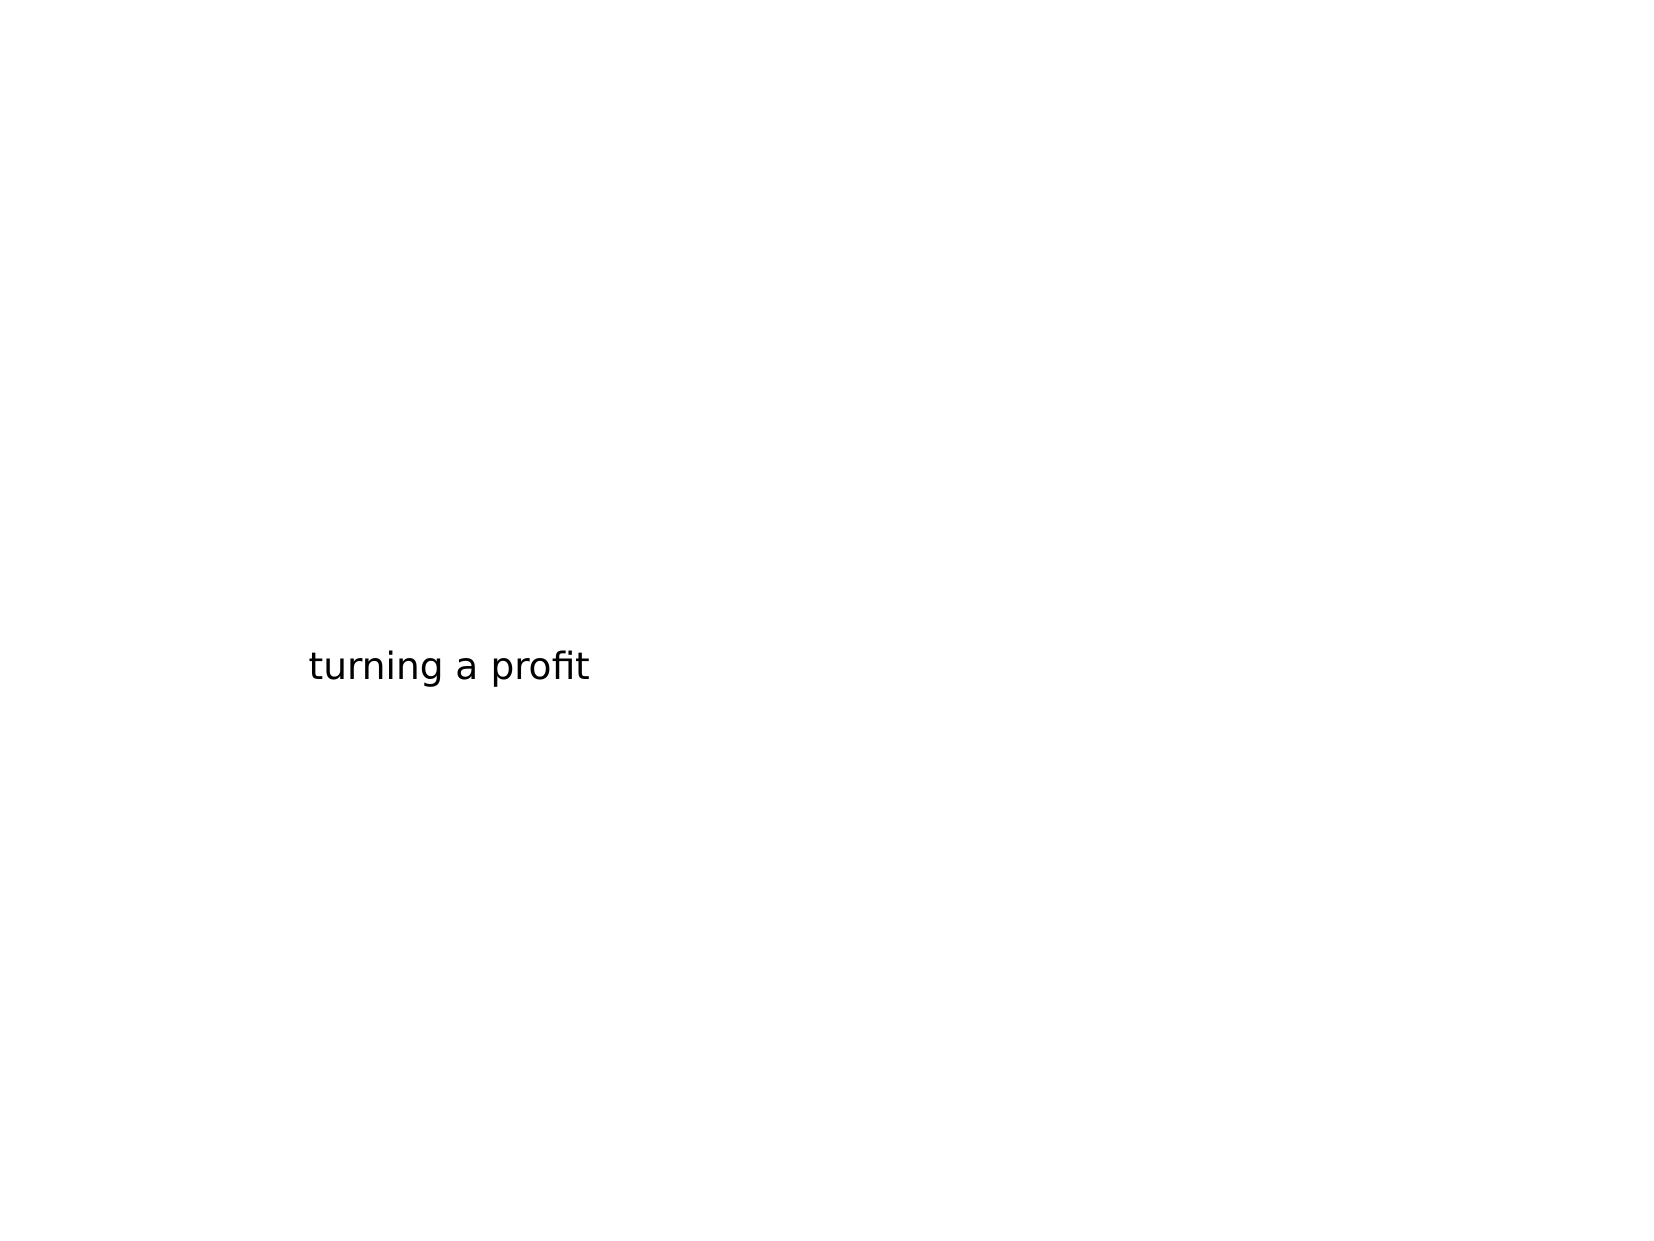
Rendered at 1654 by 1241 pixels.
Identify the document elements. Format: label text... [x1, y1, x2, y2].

text_box turning a profit [293, 637, 606, 696]
